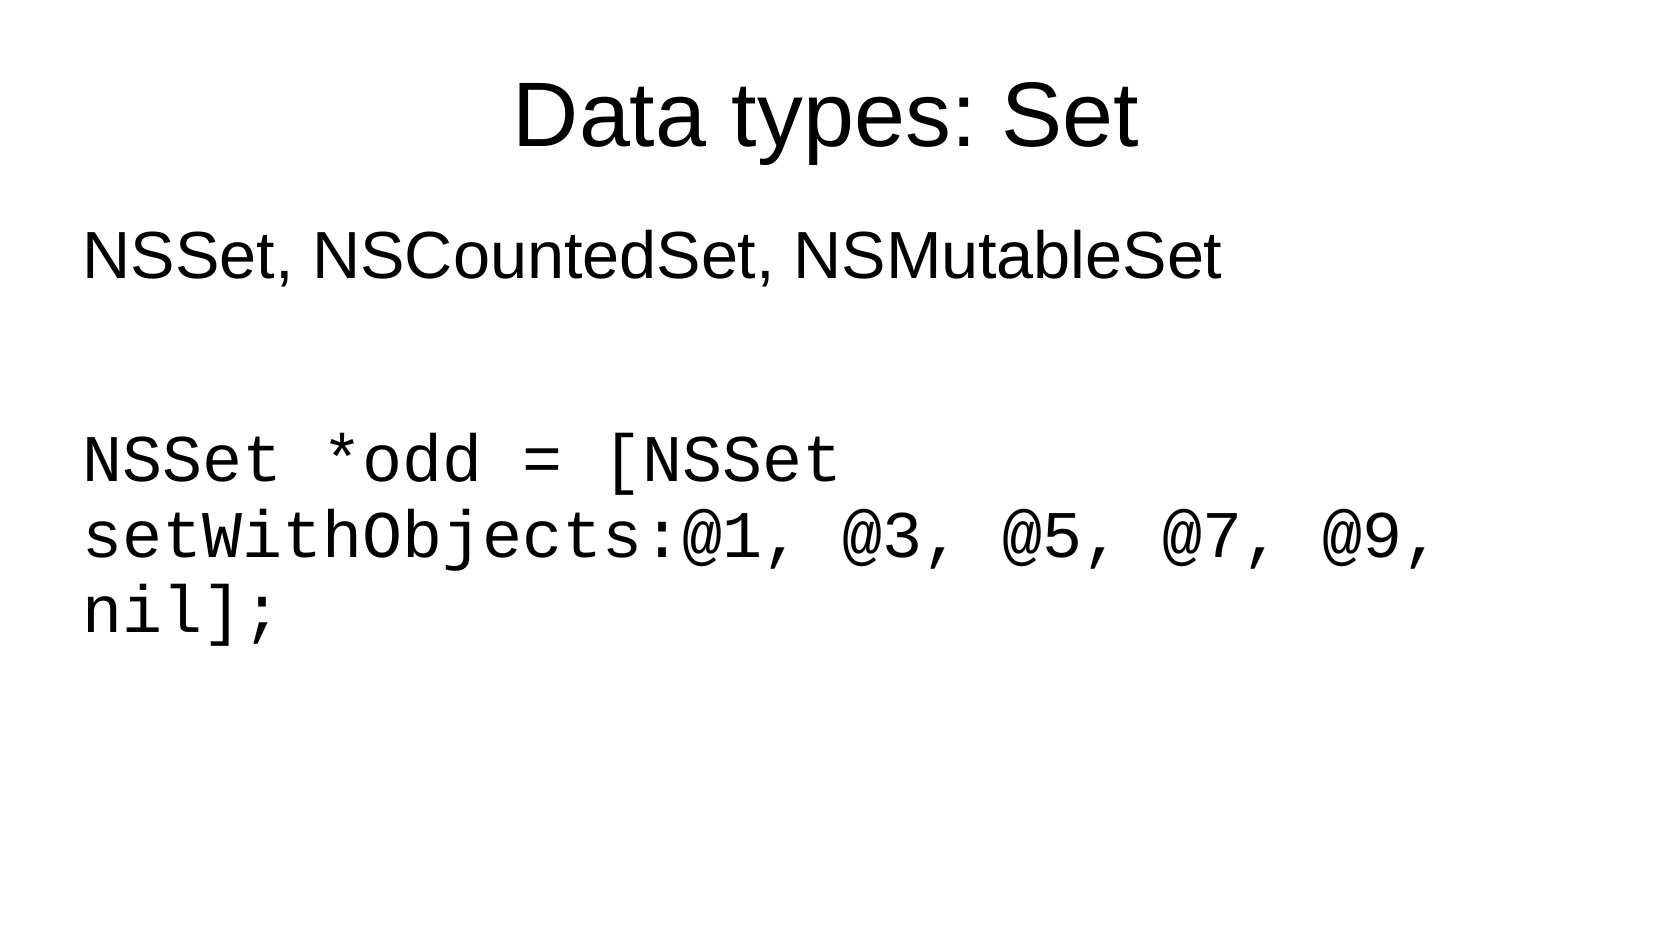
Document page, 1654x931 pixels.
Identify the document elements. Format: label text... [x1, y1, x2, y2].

list NSSet, NSCountedSet, NSMutableSet NSSet *odd = [NSSet setWithObjects:@1, @3, @5, @7, @9, nil]; [82, 217, 1571, 758]
title Data types: Set [82, 37, 1571, 193]
